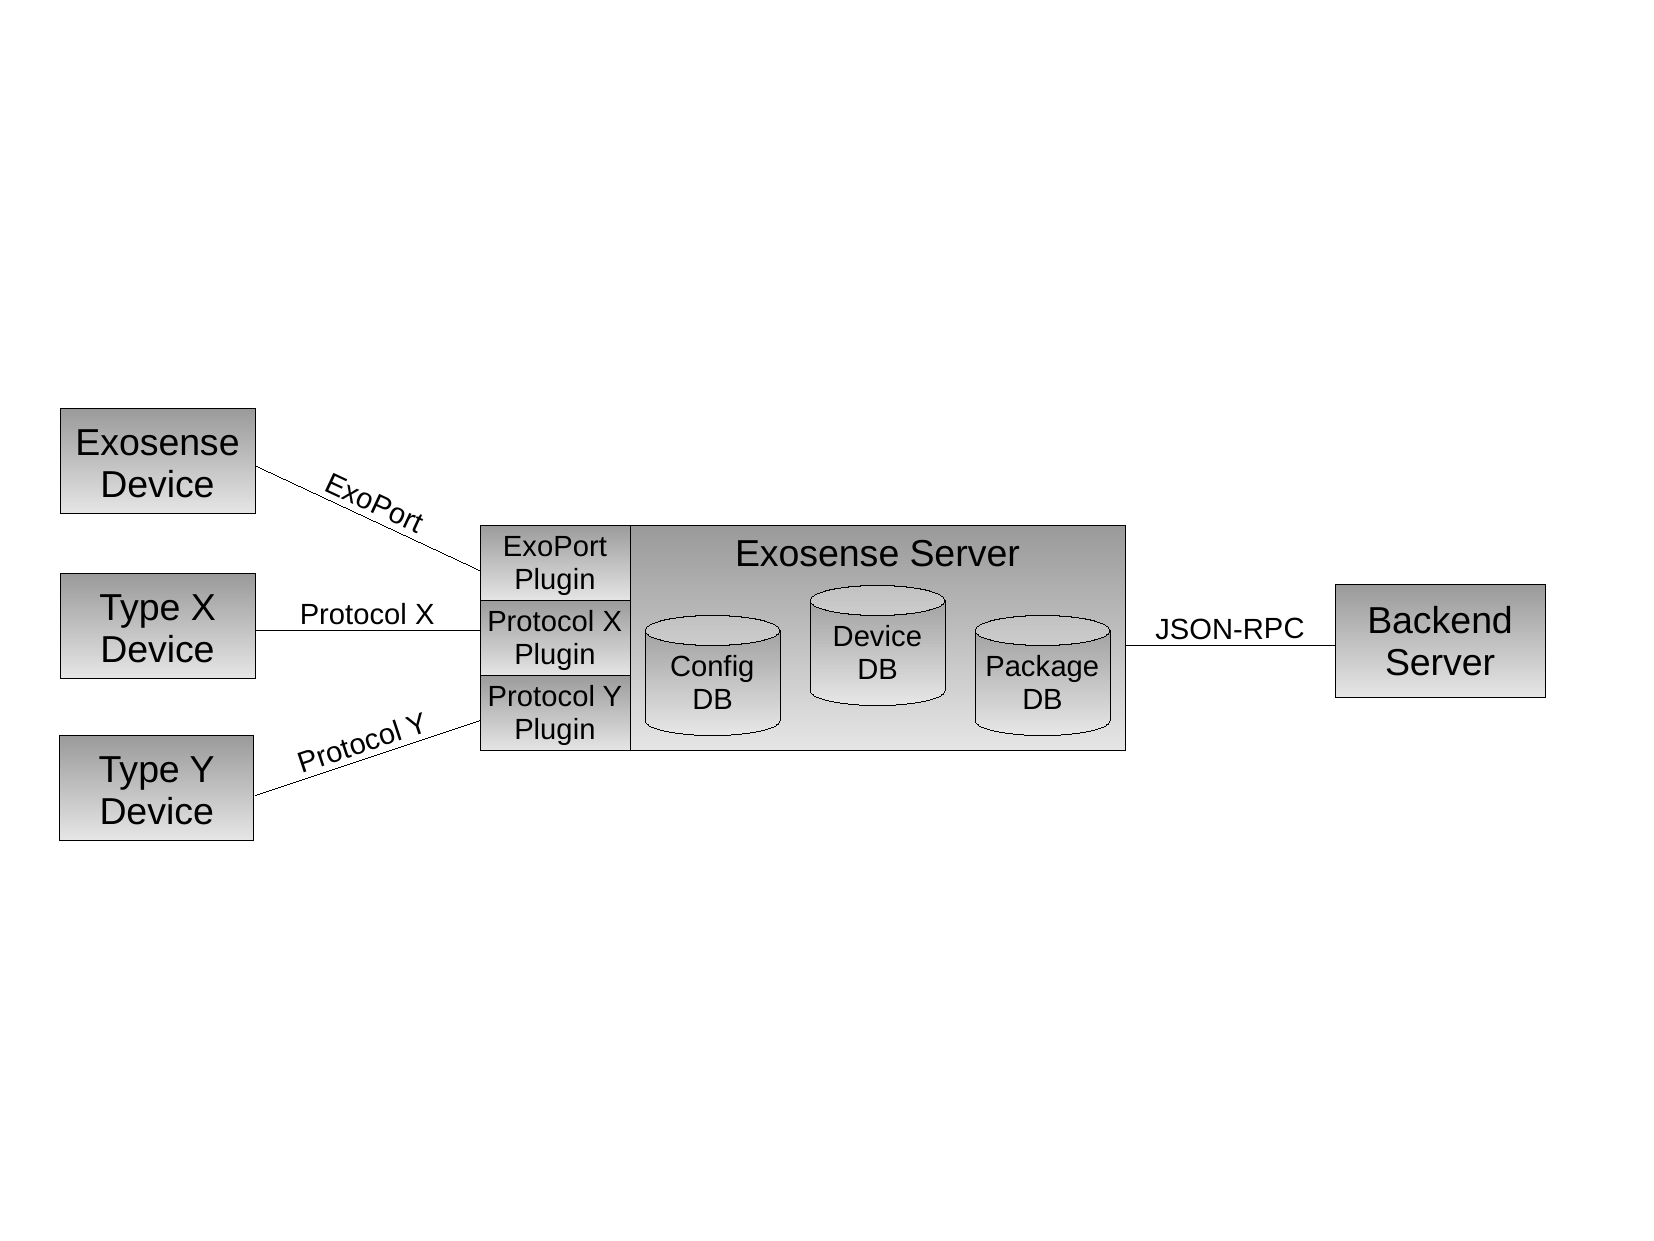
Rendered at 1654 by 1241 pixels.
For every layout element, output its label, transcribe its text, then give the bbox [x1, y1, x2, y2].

text_box Backend Server [1335, 584, 1546, 698]
text_box Type X Device [60, 573, 256, 679]
text_box Config DB [645, 631, 781, 736]
text_box Type Y Device [59, 735, 254, 841]
text_box ExoPort Plugin [480, 525, 631, 600]
text_box Protocol Y Plugin [480, 675, 631, 751]
text_box Protocol X Plugin [480, 600, 631, 675]
text_box Exosense Device [60, 408, 256, 514]
text_box Package DB [975, 631, 1111, 736]
text_box Device DB [810, 601, 946, 706]
text_box Exosense Server [631, 525, 1126, 751]
